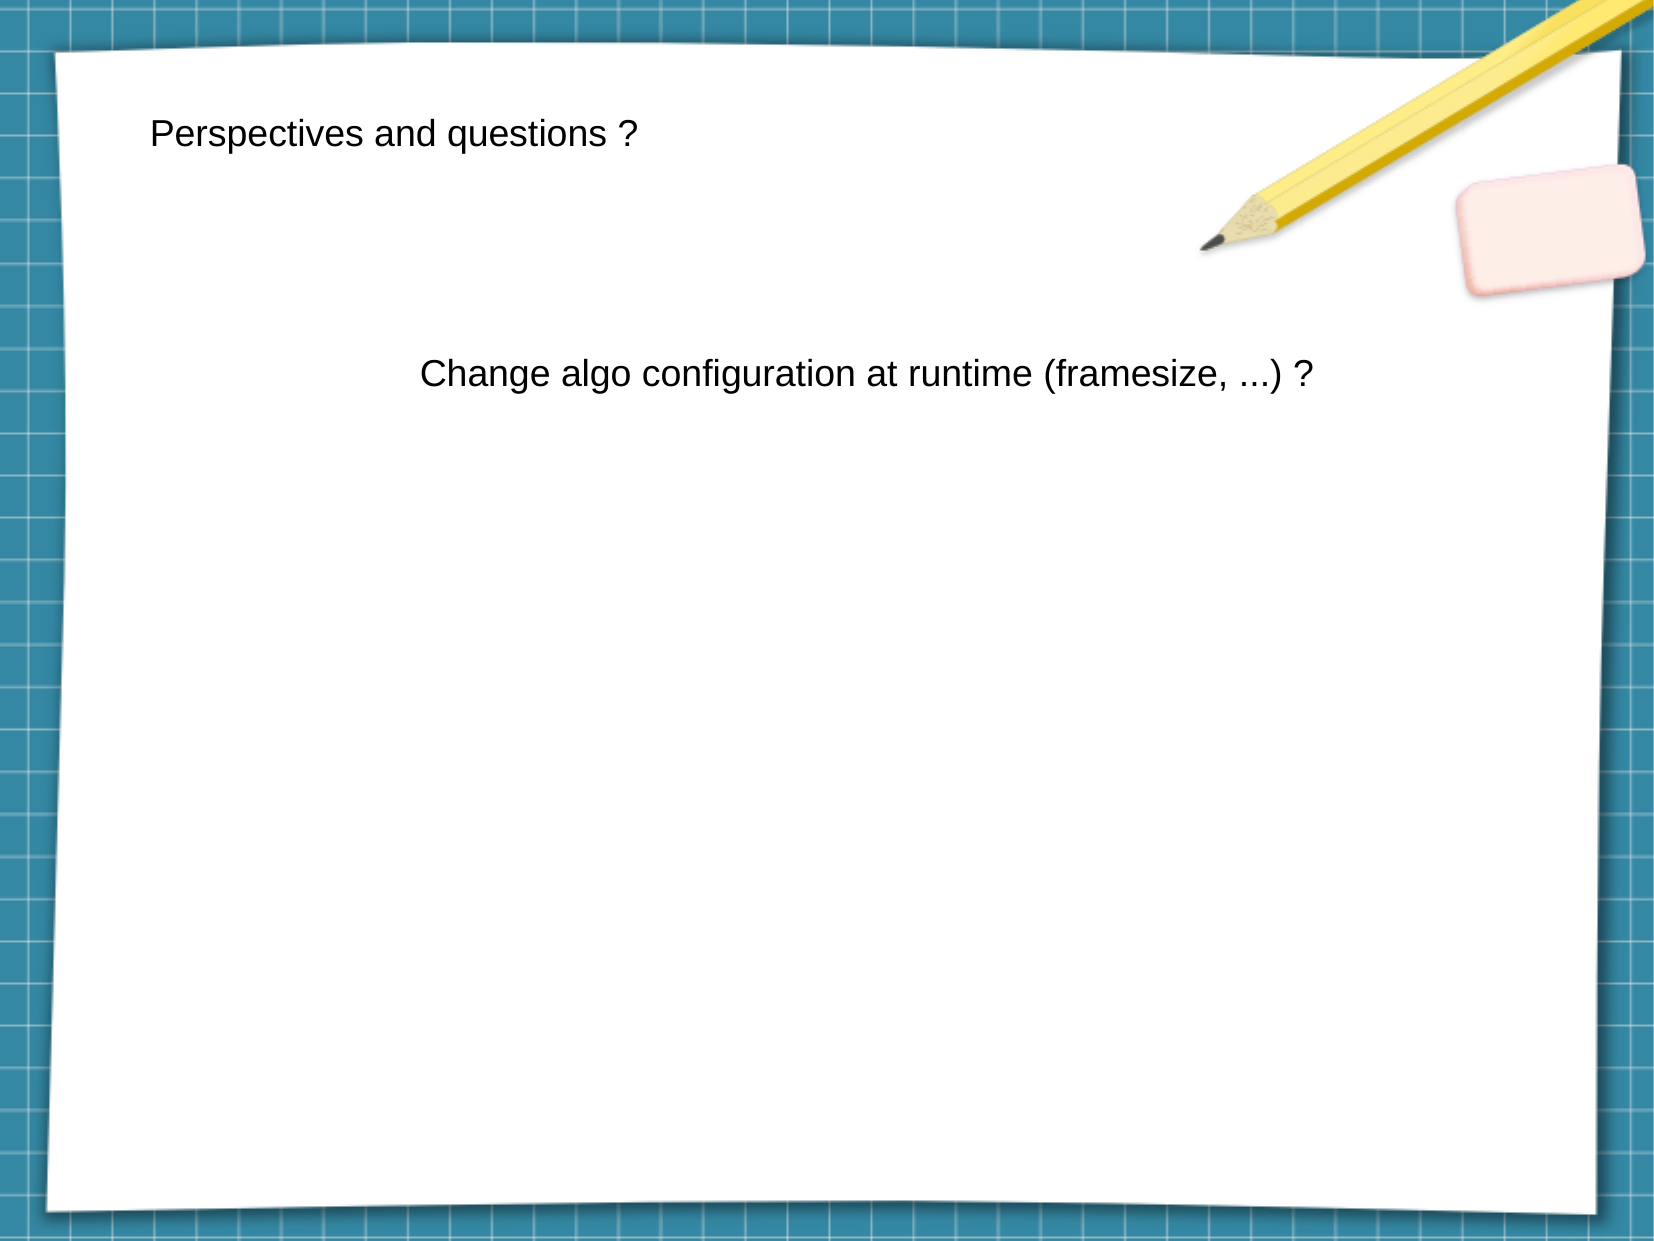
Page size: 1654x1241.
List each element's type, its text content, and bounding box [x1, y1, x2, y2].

picture [0, 0, 1654, 1241]
text_box Change algo configuration at runtime (framesize, ...) ? [405, 345, 1330, 402]
text_box Perspectives and questions ? [135, 105, 654, 162]
